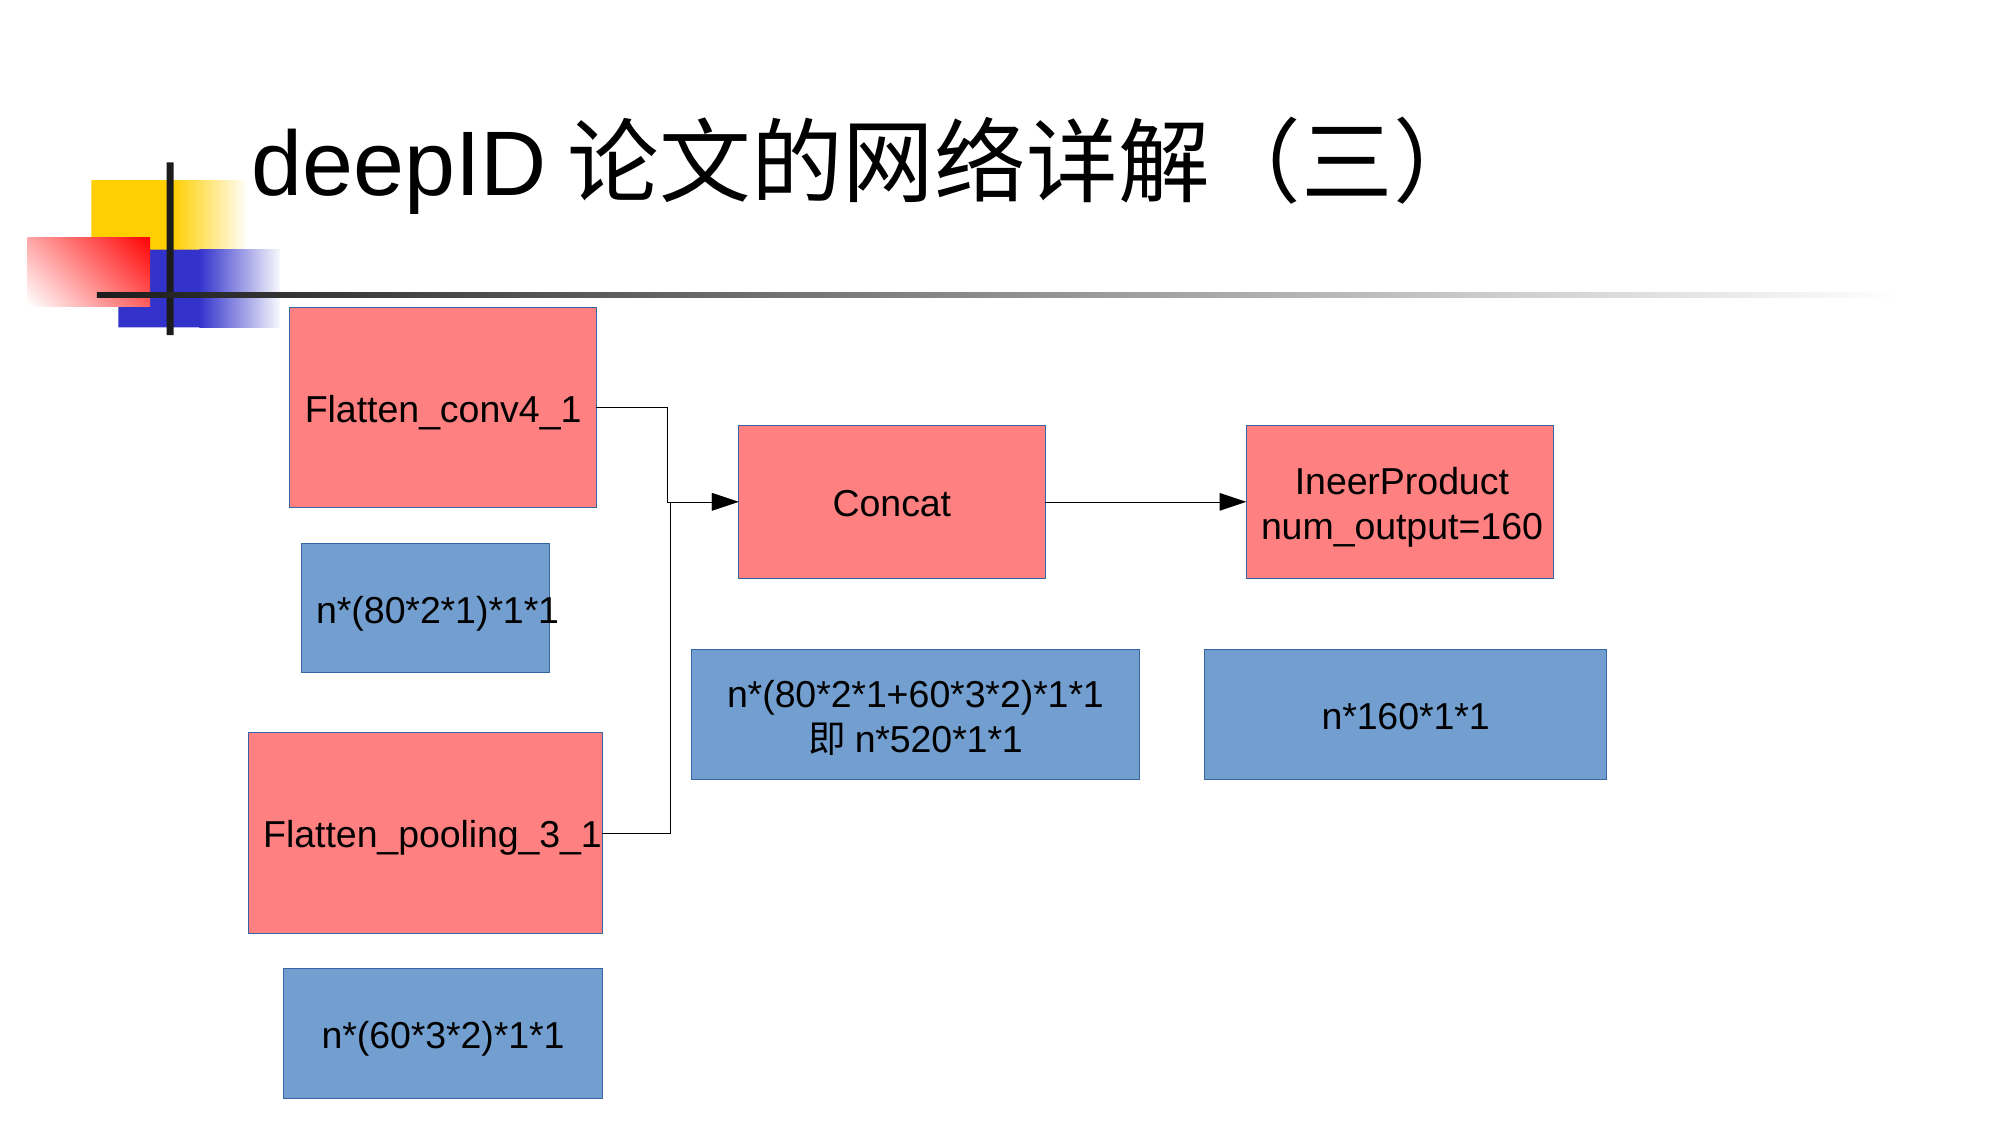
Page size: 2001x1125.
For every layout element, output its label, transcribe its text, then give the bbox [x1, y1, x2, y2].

text_box n*(60*3*2)*1*1 [283, 968, 603, 1099]
title deepID论文的网络详解（三） [251, 35, 1957, 275]
text_box n*160*1*1 [1204, 649, 1607, 780]
text_box Flatten_conv4_1 [289, 307, 597, 508]
text_box n*(80*2*1+60*3*2)*1*1 即n*520*1*1 [691, 649, 1140, 780]
text_box n*(80*2*1)*1*1 [301, 543, 550, 673]
text_box Flatten_pooling_3_1 [248, 732, 603, 934]
text_box IneerProduct num_output=160 [1246, 425, 1554, 579]
text_box Concat [738, 425, 1046, 579]
